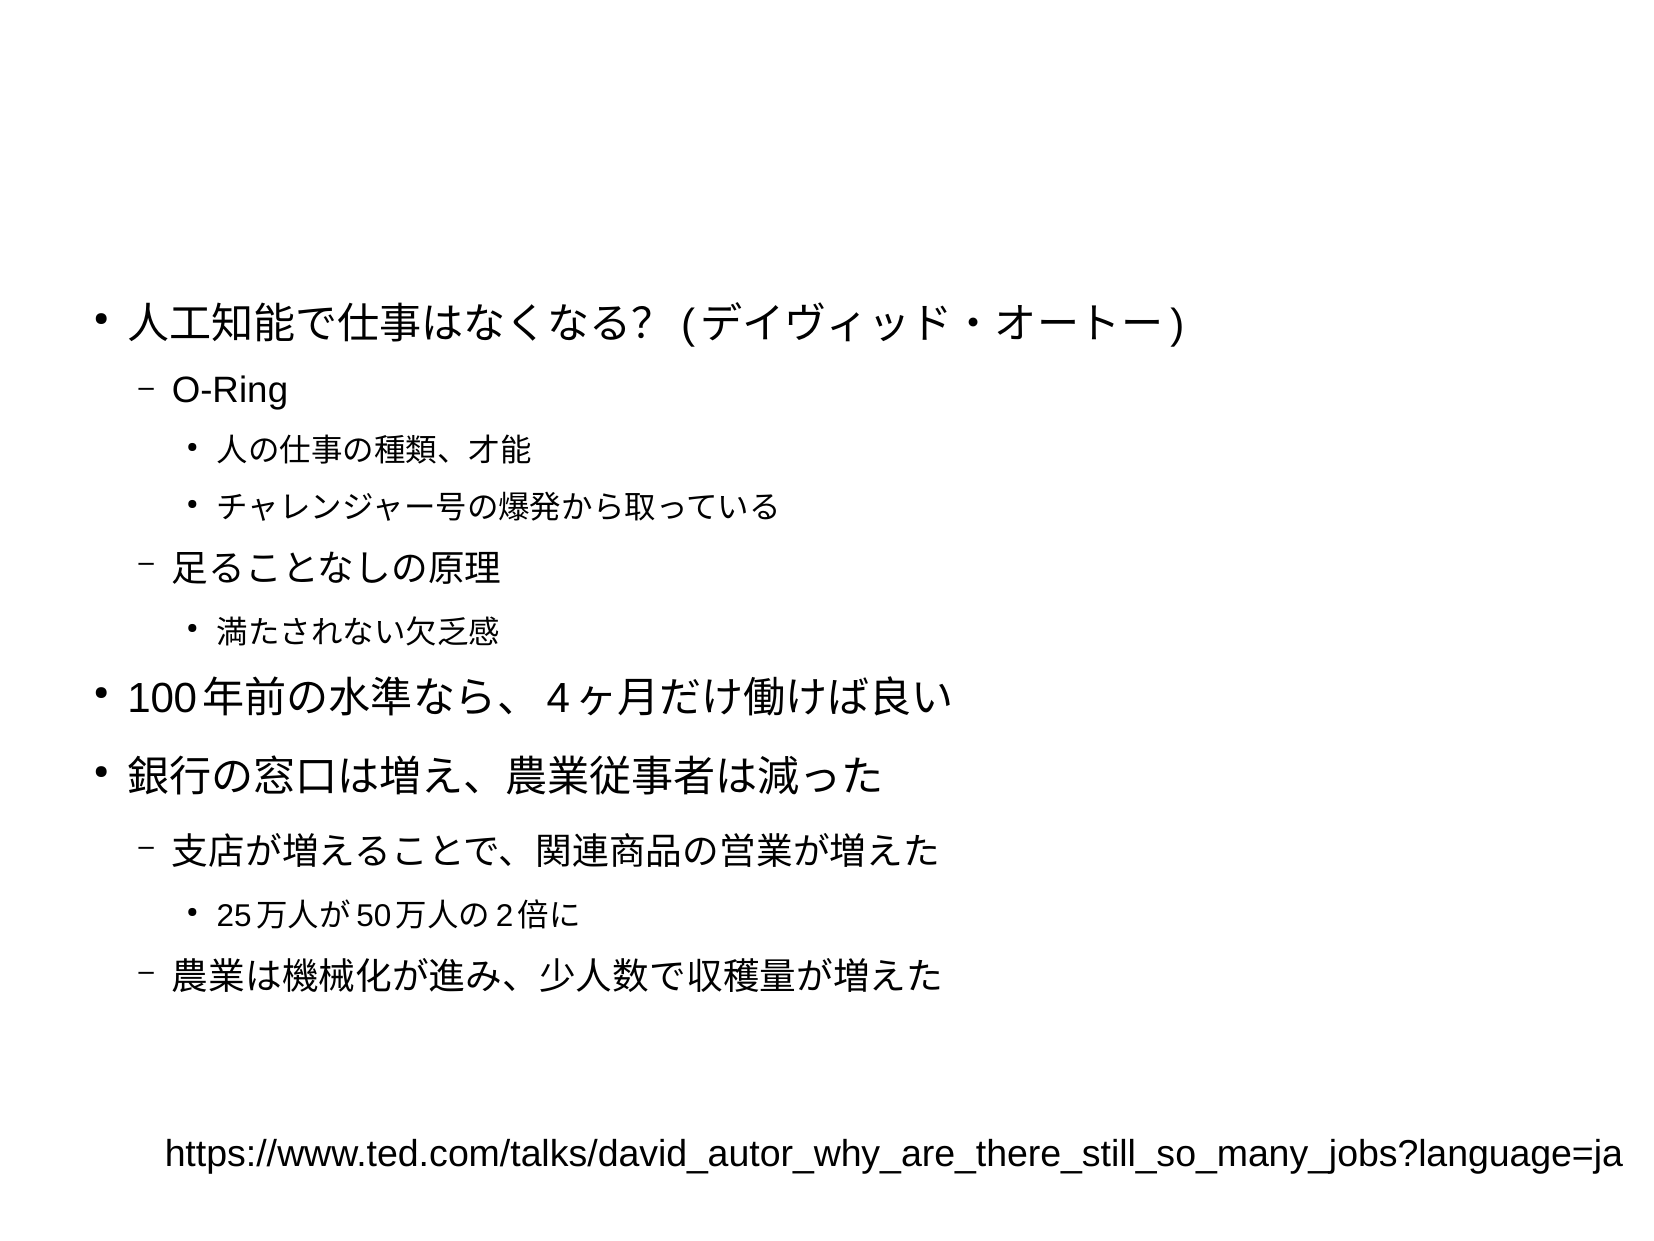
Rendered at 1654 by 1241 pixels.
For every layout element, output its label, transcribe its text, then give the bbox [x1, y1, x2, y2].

text_box https://www.ted.com/talks/david_autor_why_are_there_still_so_many_jobs?language=ja [150, 1125, 1638, 1182]
list 人工知能で仕事はなくなる？(デイヴィッド・オートー) O-Ring 人の仕事の種類、才能 チャレンジャー号の爆発から取っている 足ることなしの原理 満たされない欠乏感 100年前の水準なら、4ヶ月だけ働けば良い 銀行の窓口は増え、農業従事者は減った 支店が増えることで、関連商品の営業が増えた 25万人が50万人の2倍に 農業は機械化が進み、少人数で収穫量が増えた [82, 290, 1571, 1010]
